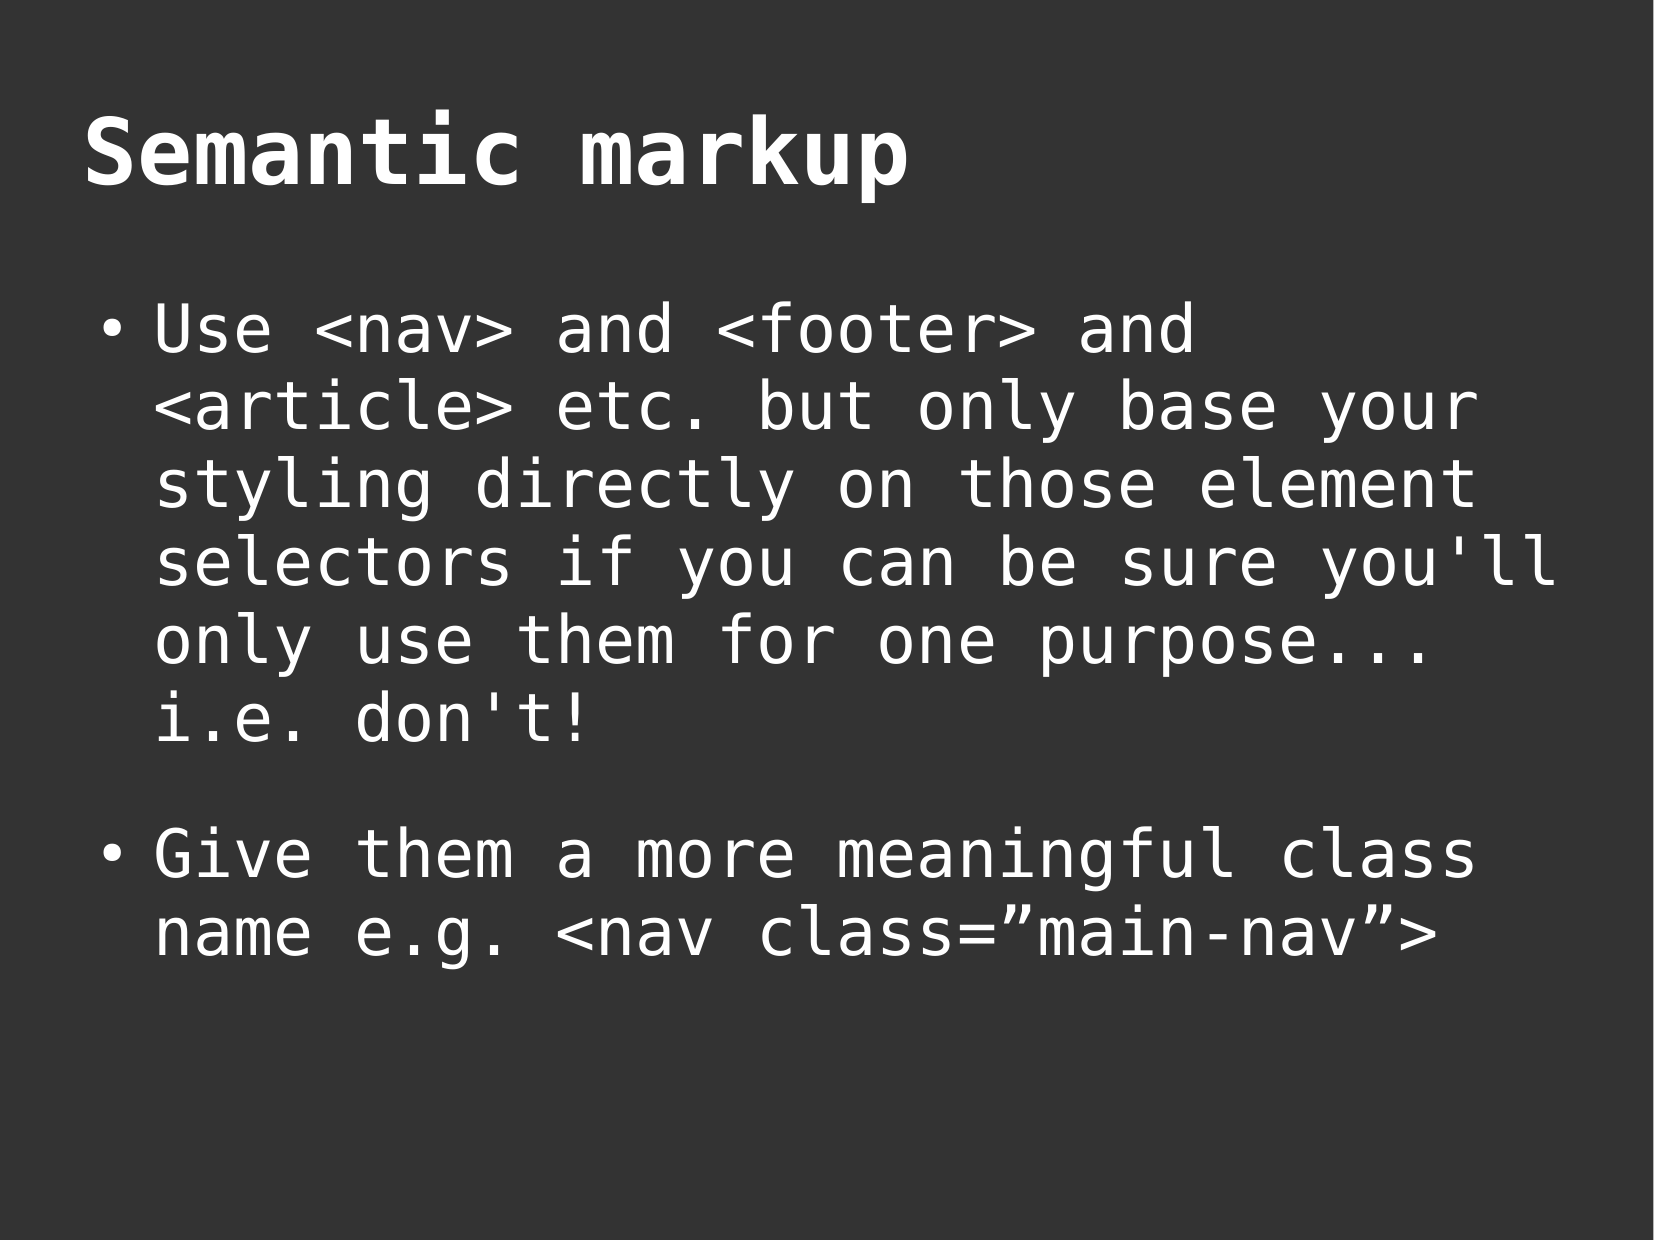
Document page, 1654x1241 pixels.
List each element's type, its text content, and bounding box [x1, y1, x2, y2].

list Use <nav> and <footer> and <article> etc. but only base your styling directly on those element selectors if you can be sure you'll only use them for one purpose... i.e. don't! Give them a more meaningful class name e.g. <nav class=”main-nav”> [82, 290, 1571, 1182]
title Semantic markup [82, 49, 1571, 257]
